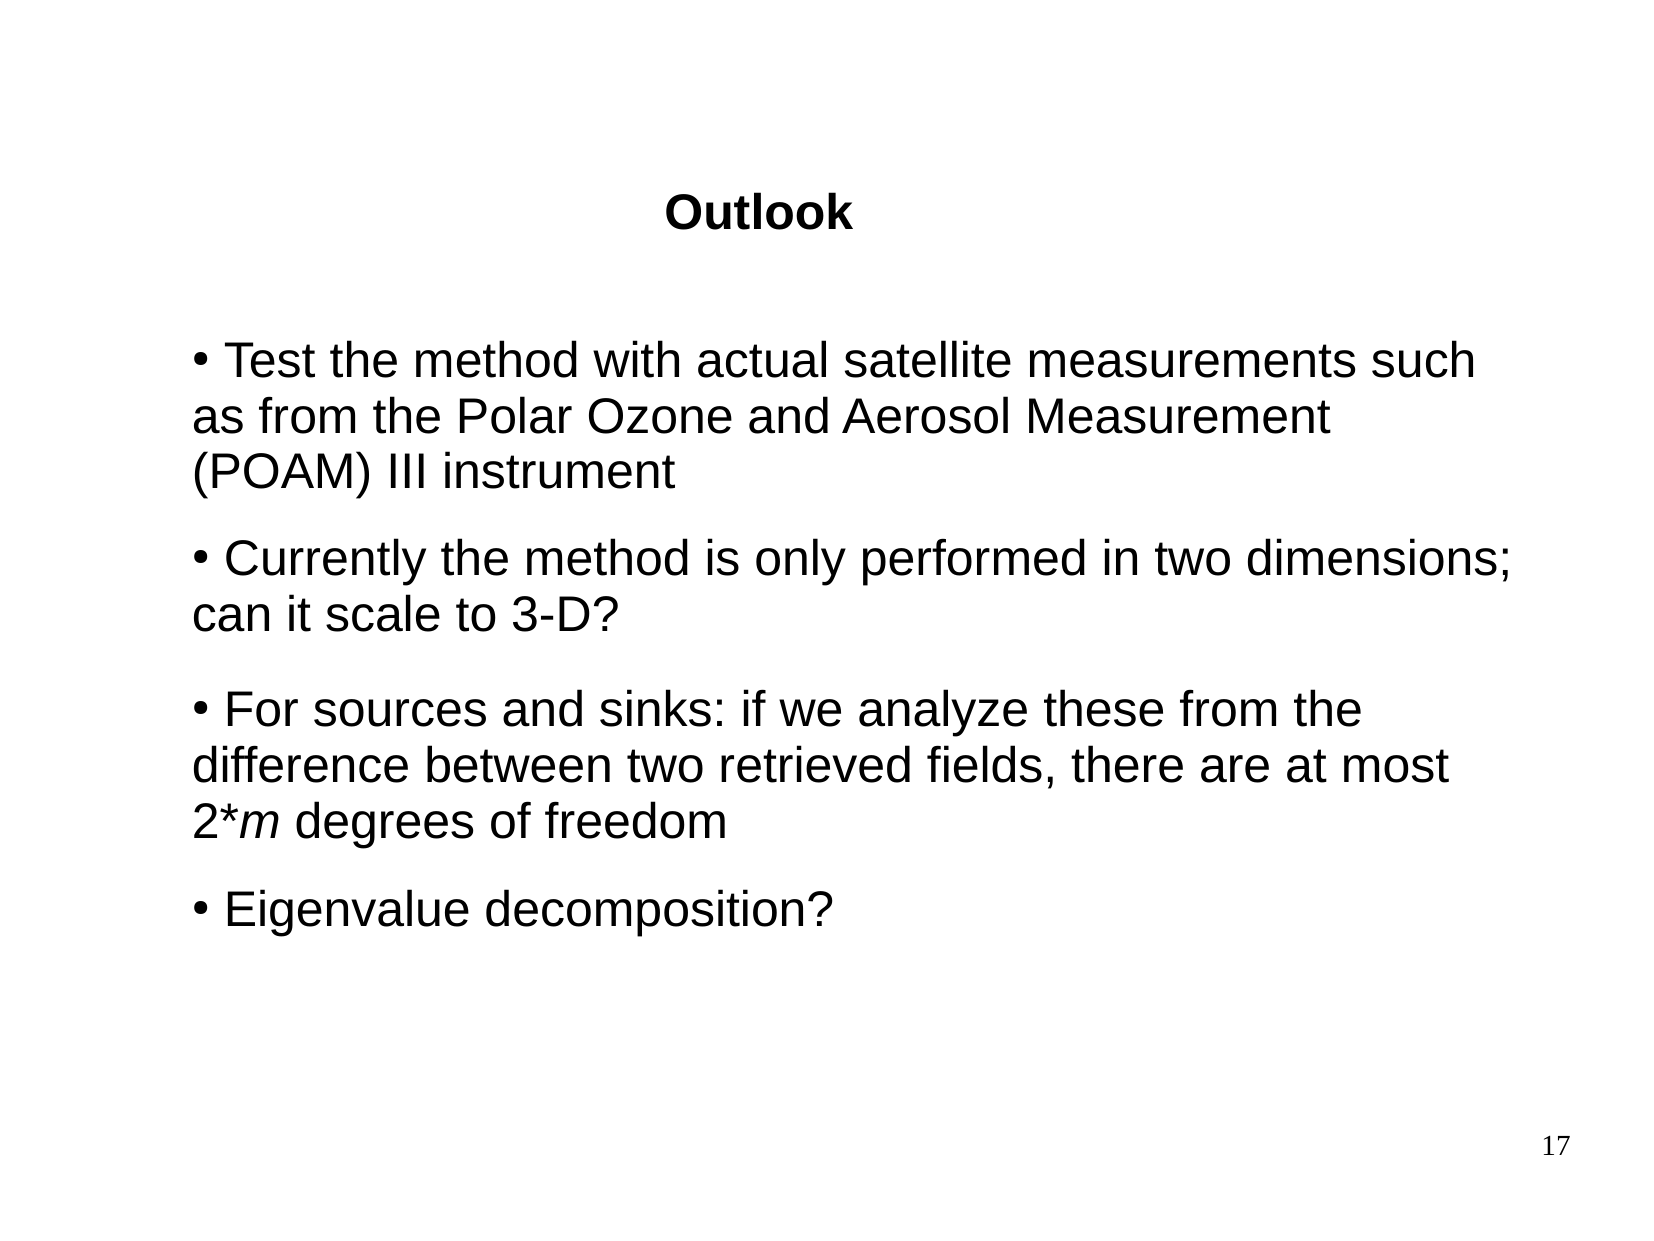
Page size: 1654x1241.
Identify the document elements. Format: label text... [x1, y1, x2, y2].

text_box Outlook [649, 177, 869, 249]
text_box For sources and sinks: if we analyze these from the difference between two retrieved fields, there are at most 2*m degrees of freedom [177, 674, 1477, 857]
text_box Eigenvalue decomposition? [177, 874, 850, 945]
text_box Test the method with actual satellite measurements such as from the Polar Ozone and Aerosol Measurement (POAM) III instrument [177, 324, 1536, 507]
text_box Currently the method is only performed in two dimensions; can it scale to 3-D? [177, 523, 1565, 650]
